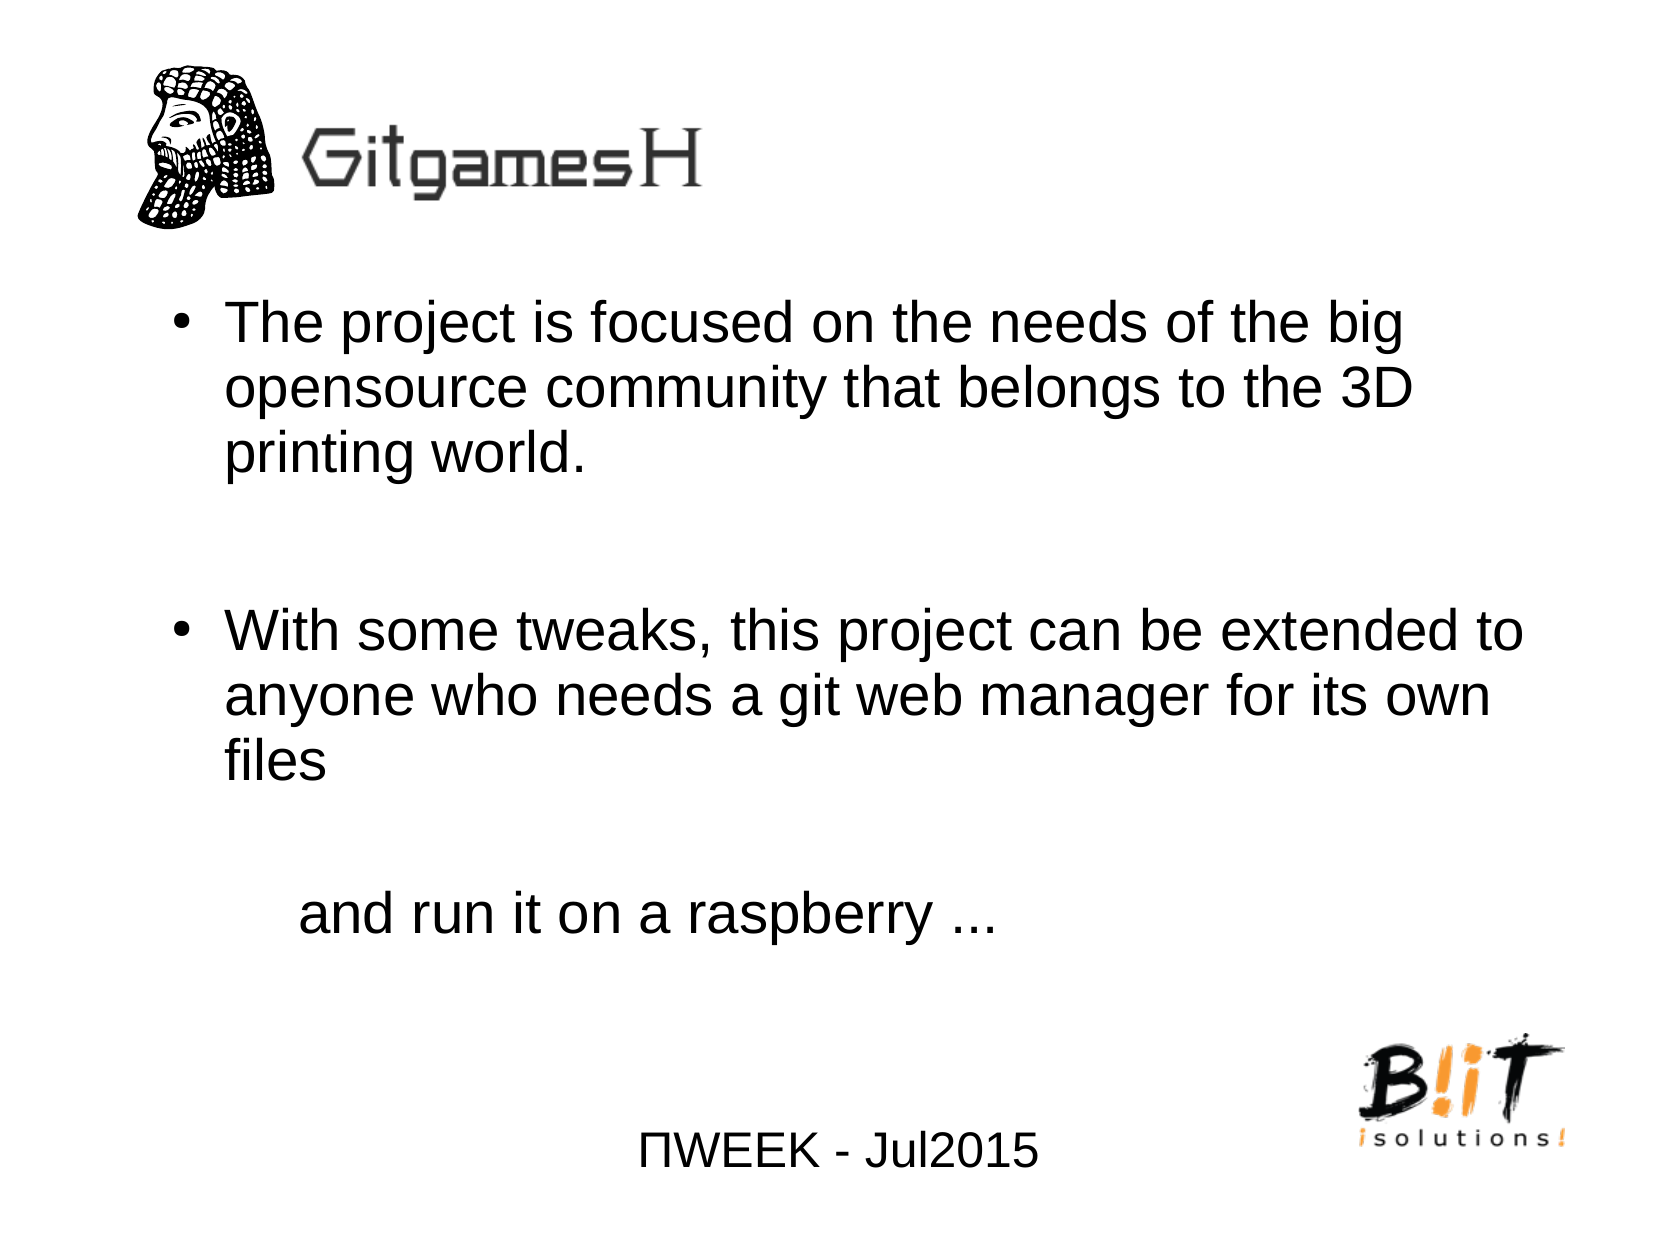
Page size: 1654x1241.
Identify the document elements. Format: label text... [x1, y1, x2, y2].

picture [1358, 1033, 1565, 1152]
title [82, 49, 1571, 257]
list The project is focused on the needs of the big opensource community that belongs to the 3D printing world. With some tweaks, this project can be extended to anyone who needs a git web manager for its own files and run it on a raspberry ... [82, 290, 1571, 1109]
list ΠWEEK - Jul2015 [59, 1122, 1548, 1182]
picture [118, 58, 709, 237]
